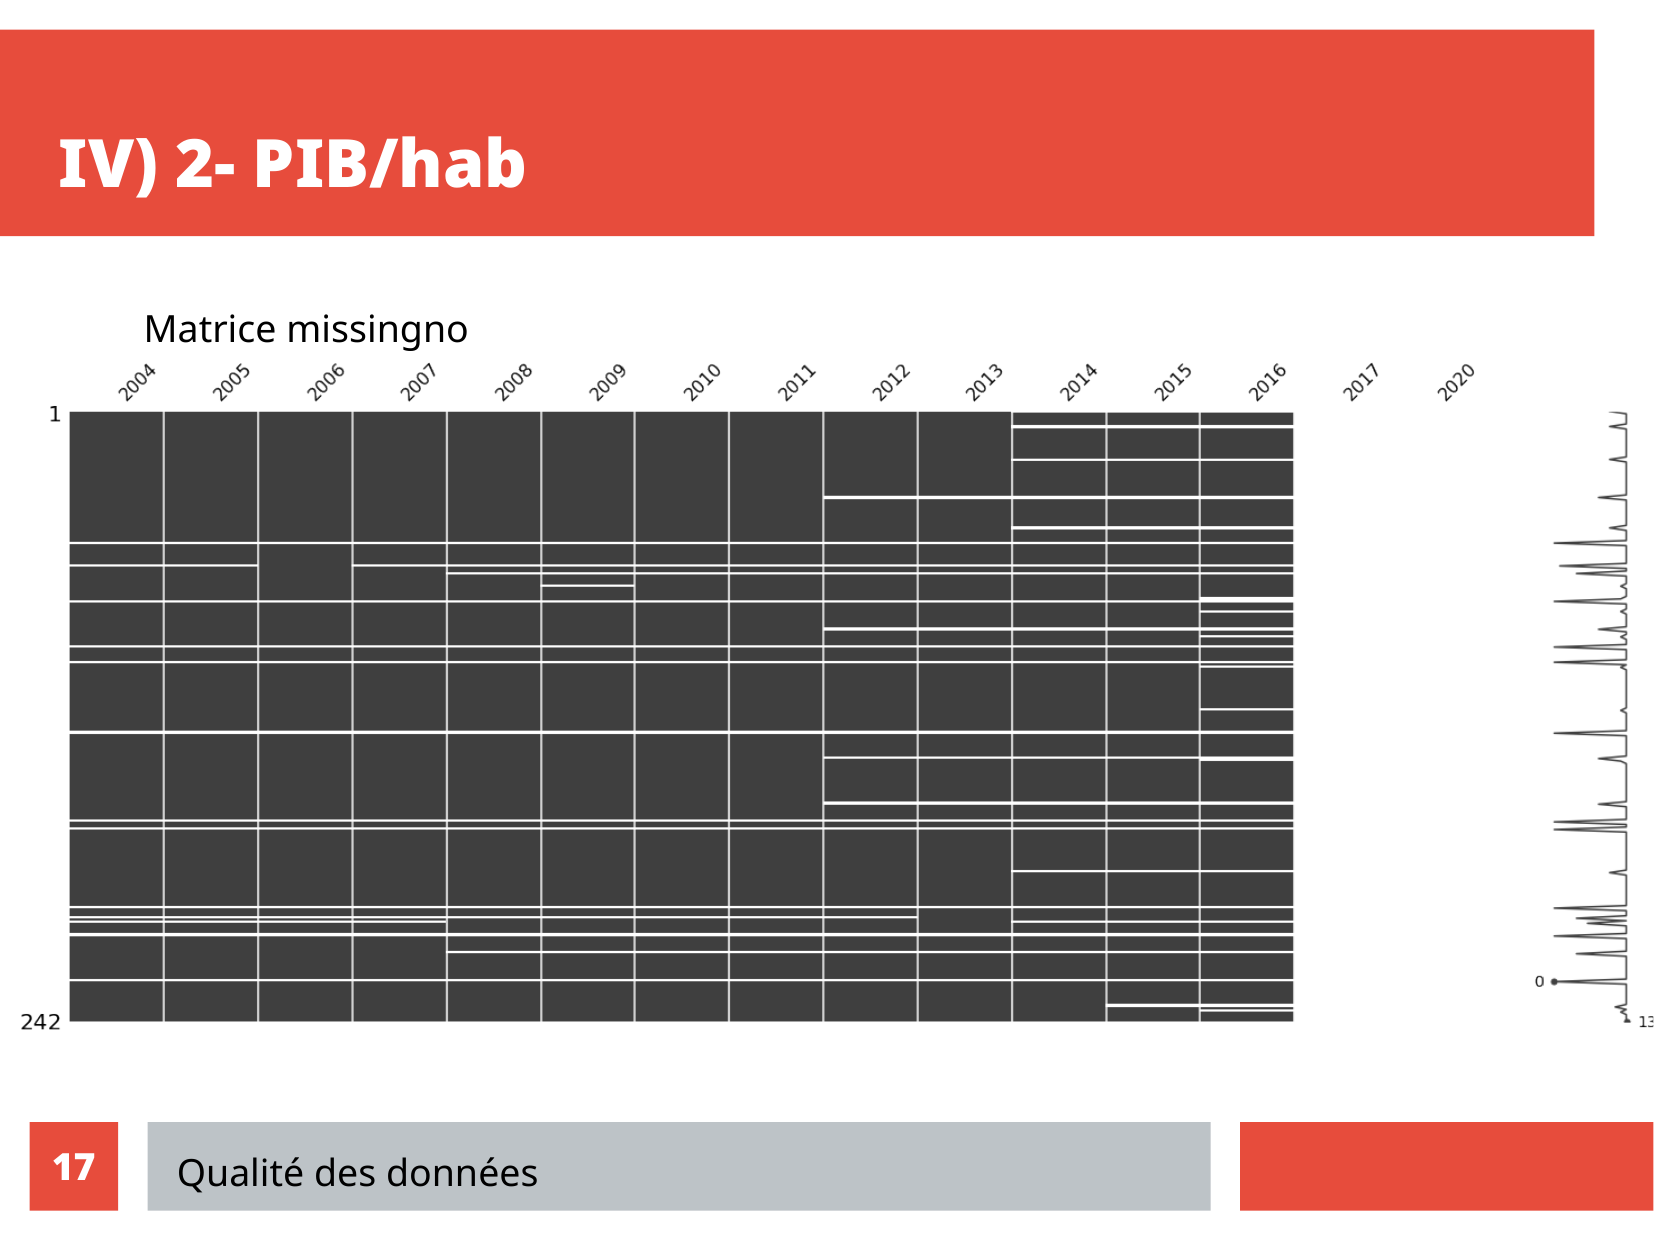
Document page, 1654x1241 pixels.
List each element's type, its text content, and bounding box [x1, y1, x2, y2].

title IV) 2- PIB/hab [59, 59, 1595, 207]
picture [11, 352, 1654, 1042]
text_box Qualité des données [162, 1138, 577, 1197]
text_box Matrice missingno [128, 294, 501, 352]
